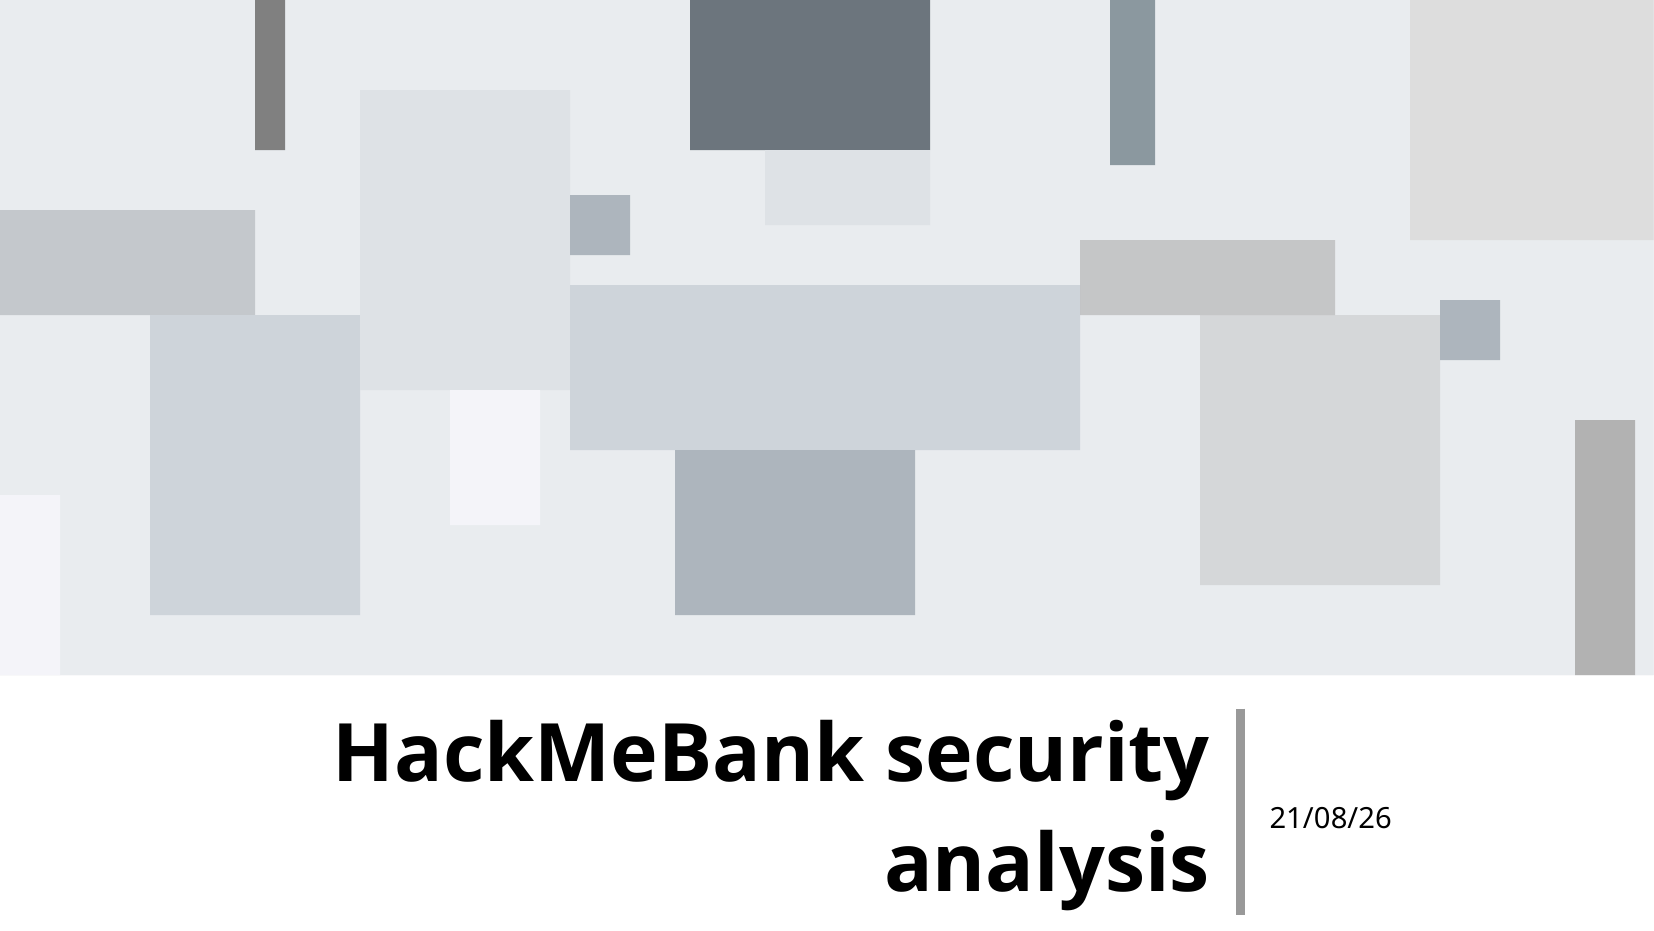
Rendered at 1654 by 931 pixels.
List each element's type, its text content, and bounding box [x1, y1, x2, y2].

title HackMeBank security analysis [59, 694, 1211, 916]
